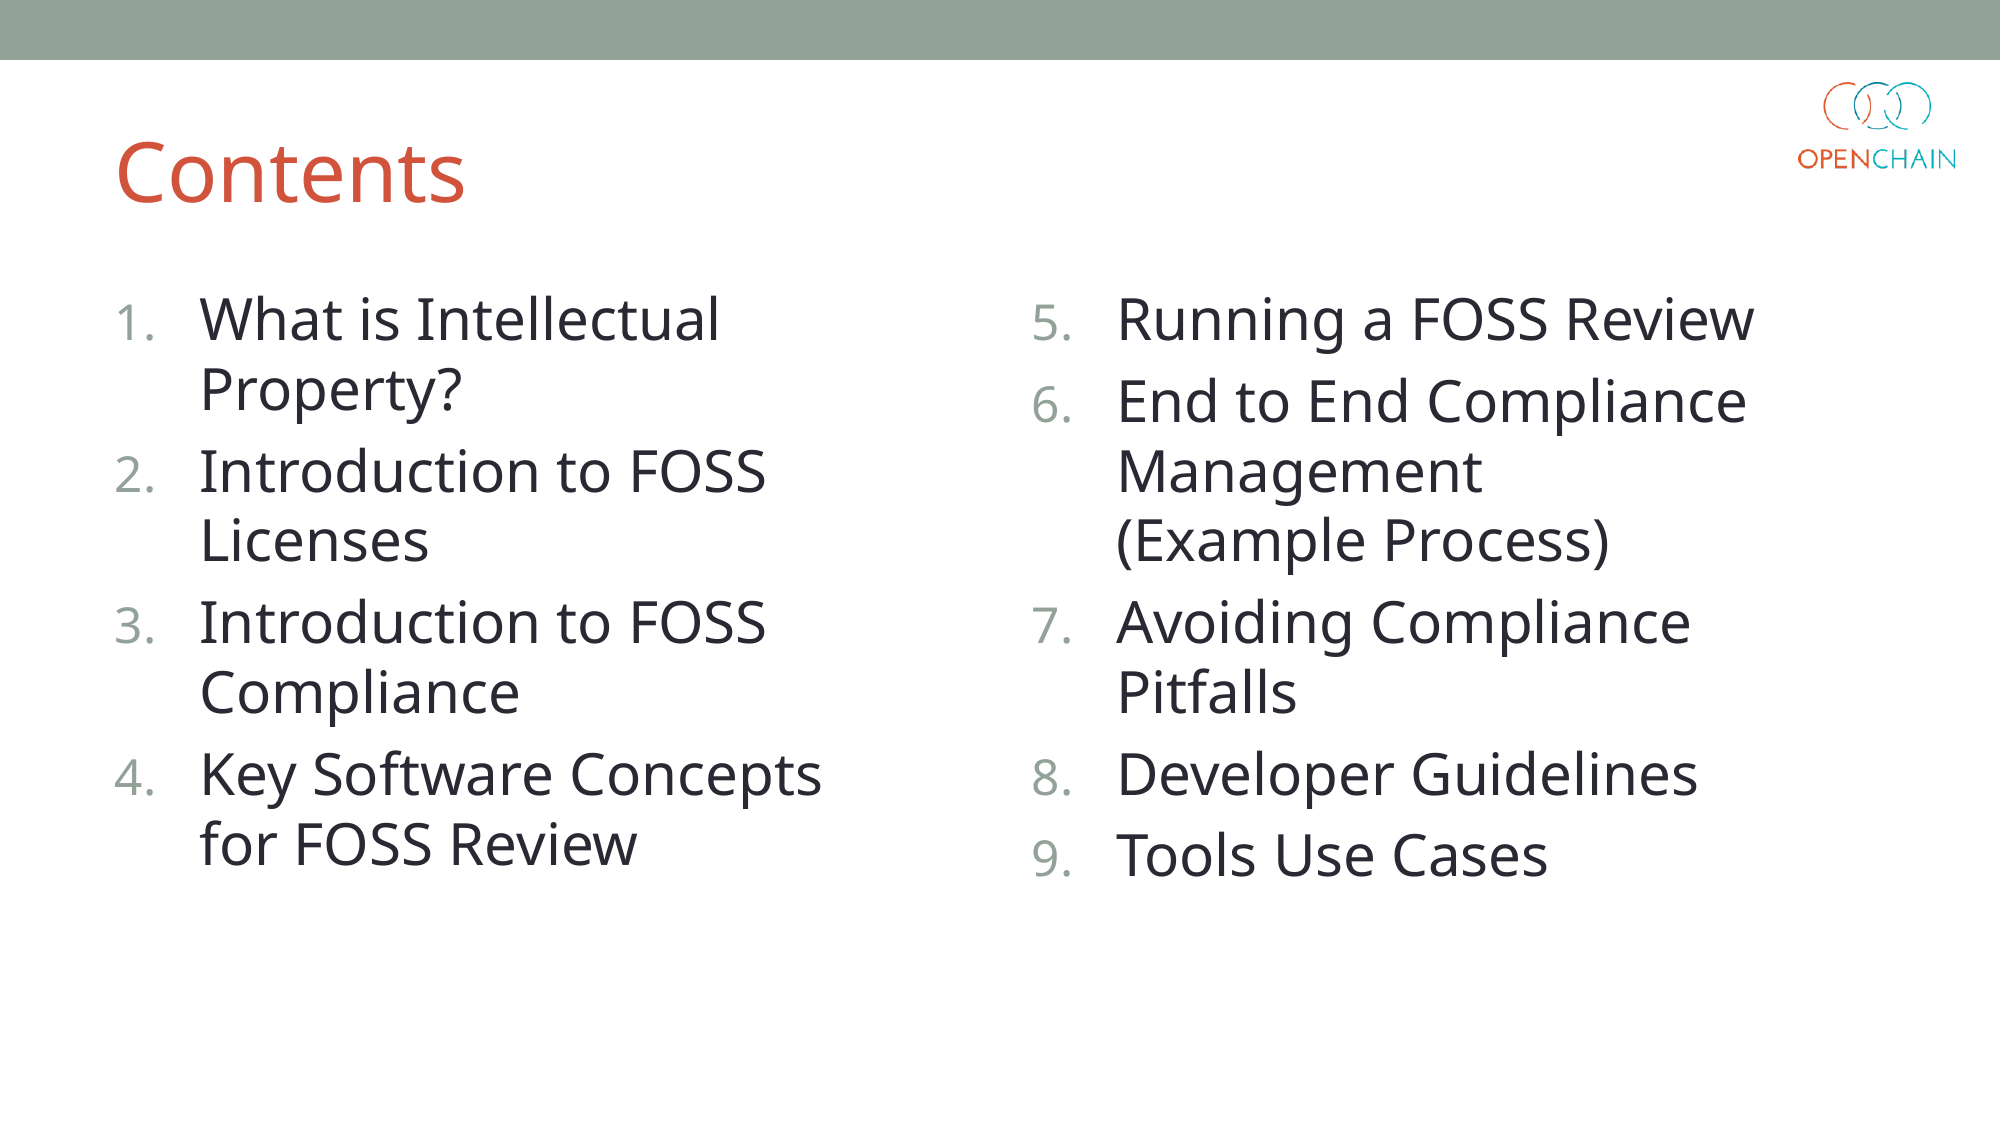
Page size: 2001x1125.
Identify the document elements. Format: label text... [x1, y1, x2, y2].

title Contents [99, 87, 1900, 250]
picture [1798, 82, 1955, 169]
list What is Intellectual Property? Introduction to FOSS Licenses Introduction to FOSS Compliance Key Software Concepts for FOSS Review [99, 274, 984, 1049]
list Running a FOSS Review End to End Compliance Management (Example Process) Avoiding Compliance Pitfalls Developer Guidelines Tools Use Cases [1016, 274, 1900, 1049]
